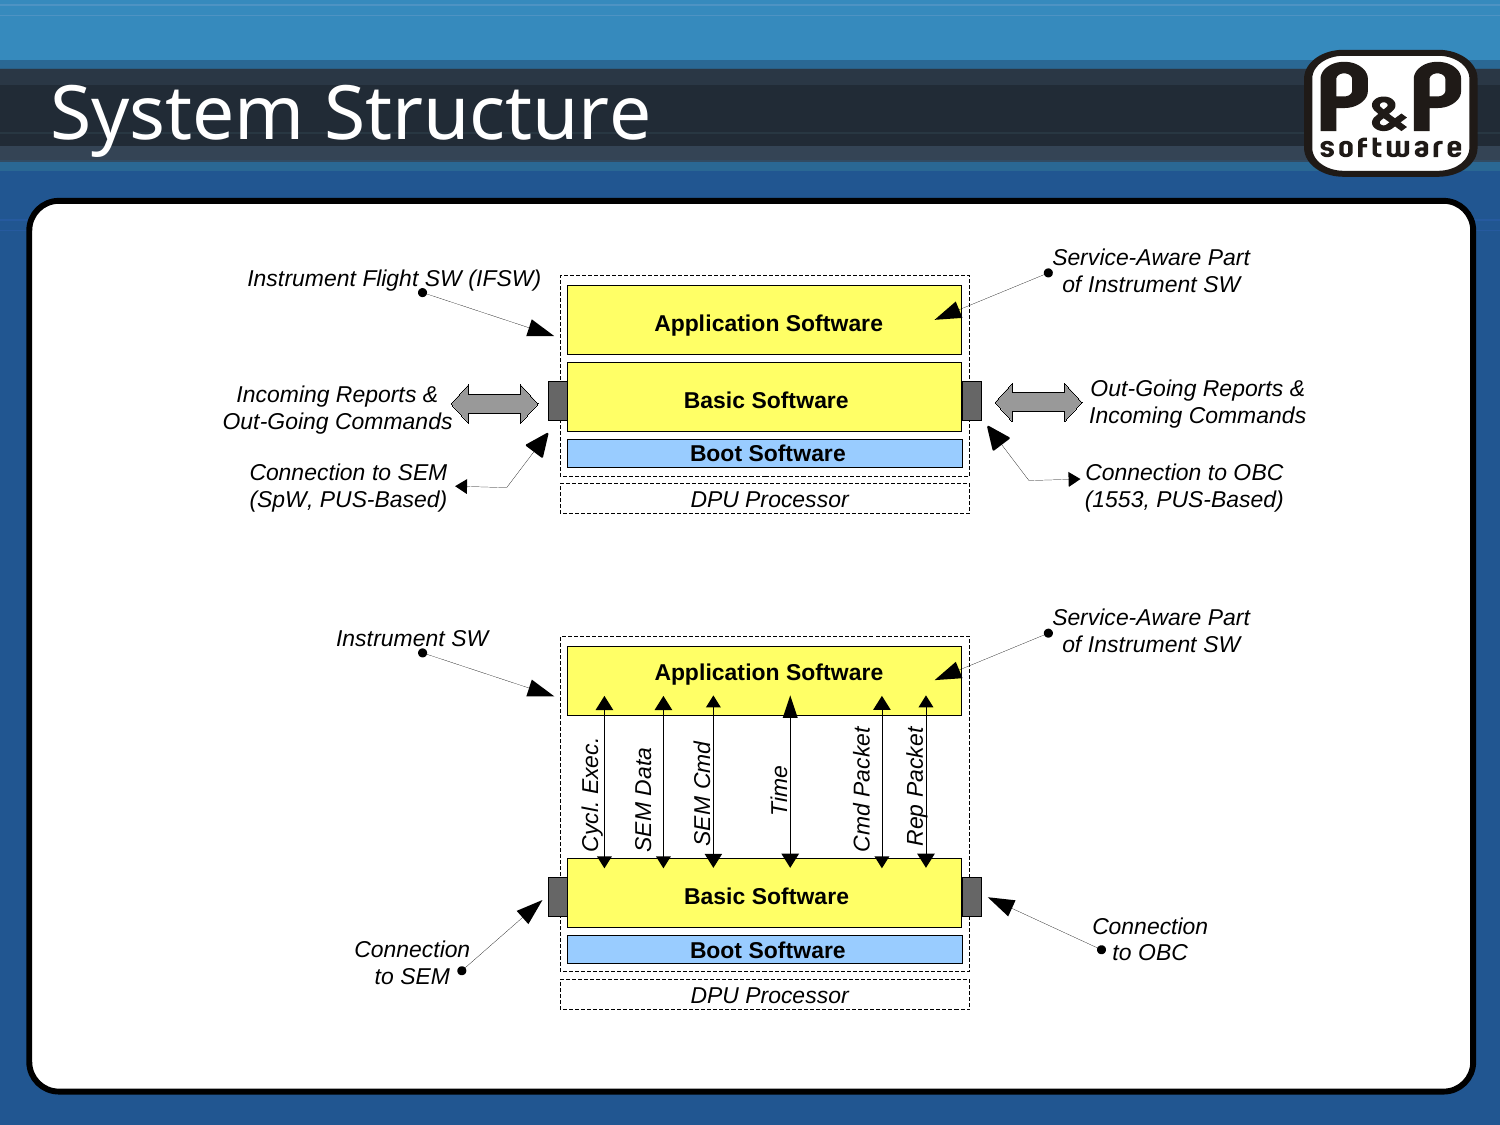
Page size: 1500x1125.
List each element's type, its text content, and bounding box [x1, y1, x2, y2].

text_box Rep Packet [900, 704, 926, 847]
text_box Boot Software [689, 439, 847, 467]
text_box [567, 646, 962, 716]
text_box [567, 439, 963, 468]
title System Structure [50, 16, 1091, 204]
text_box [548, 362, 982, 432]
text_box [548, 858, 982, 928]
text_box Instrument SW [336, 624, 500, 659]
text_box Basic Software [684, 882, 850, 910]
text_box DPU Processor [690, 982, 887, 1017]
text_box [567, 935, 963, 964]
text_box DPU Processor [690, 485, 886, 521]
text_box Connection to OBC (1553, PUS-Based) [1084, 458, 1304, 513]
text_box Connection to OBC [1092, 912, 1256, 966]
text_box Time [791, 747, 800, 817]
text_box Rep Packet [927, 704, 936, 847]
text_box Basic Software [684, 386, 850, 414]
text_box Connection to SEM (SpW, PUS-Based) [249, 458, 449, 513]
text_box Out-Going Reports & Incoming Commands [1089, 374, 1307, 429]
text_box Time [765, 747, 790, 817]
text_box Boot Software [690, 936, 847, 963]
text_box Connection to SEM [354, 935, 518, 990]
text_box [995, 383, 1083, 422]
text_box Cycl. Exec. [605, 711, 611, 853]
text_box Service-Aware Part of Instrument SW [1052, 603, 1250, 658]
text_box SEM Cmd [714, 704, 723, 847]
picture [0, 0, 1500, 239]
text_box Cmd Packet [847, 710, 882, 853]
text_box Instrument Flight SW (IFSW) [247, 264, 543, 299]
text_box SEM Data [629, 710, 663, 853]
text_box SEM Cmd [688, 704, 713, 847]
text_box [453, 384, 539, 424]
text_box [567, 285, 962, 355]
text_box Application Software [654, 658, 884, 686]
text_box Incoming Reports & Out-Going Commands [222, 380, 453, 435]
text_box Service-Aware Part of Instrument SW [1052, 243, 1250, 297]
text_box Cycl. Exec. [576, 710, 604, 853]
text_box Application Software [654, 309, 884, 337]
